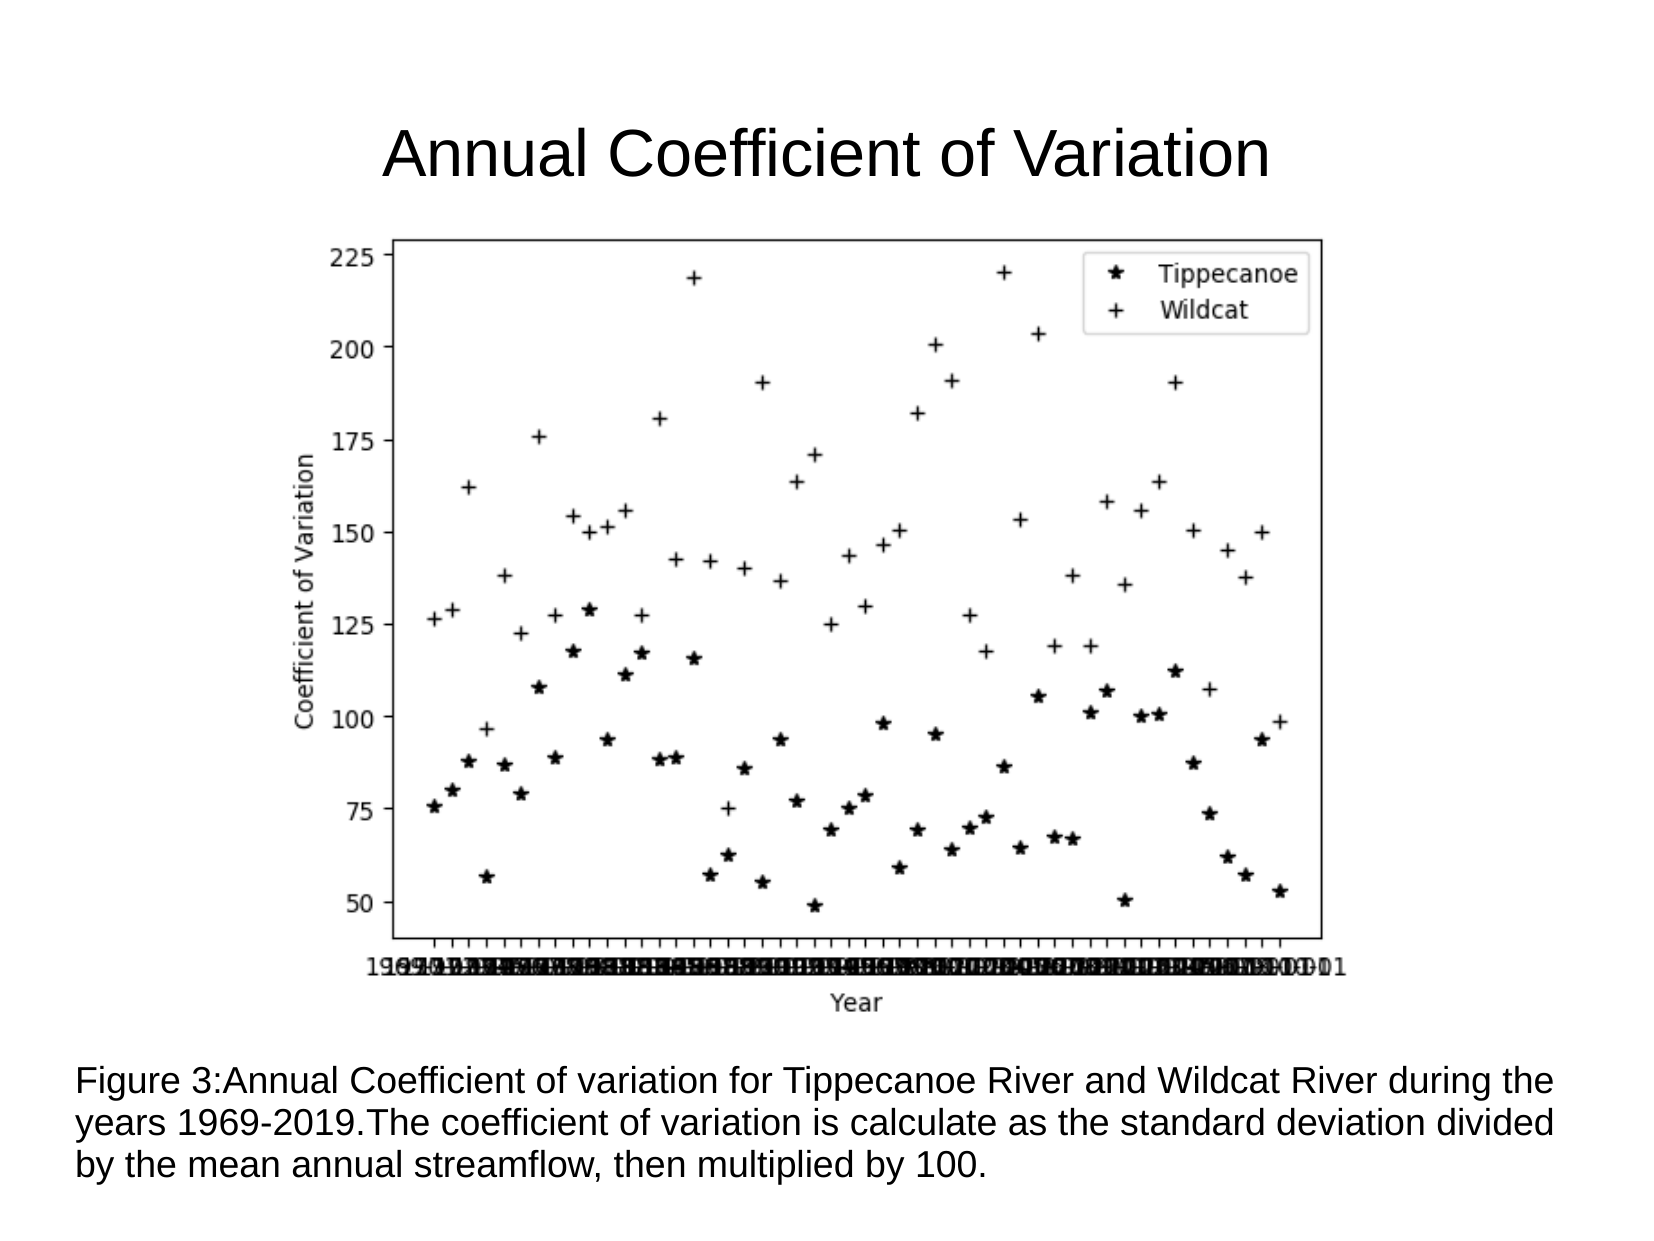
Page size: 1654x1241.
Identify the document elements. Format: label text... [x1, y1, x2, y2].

subtitle Figure 3:Annual Coefficient of variation for Tippecanoe River and Wildcat River during the years 1969-2019.The coefficient of variation is calculate as the standard deviation divided by the mean annual streamflow, then multiplied by 100. [75, 1060, 1564, 1186]
title Annual Coefficient of Variation [82, 49, 1571, 257]
picture [270, 209, 1377, 1040]
